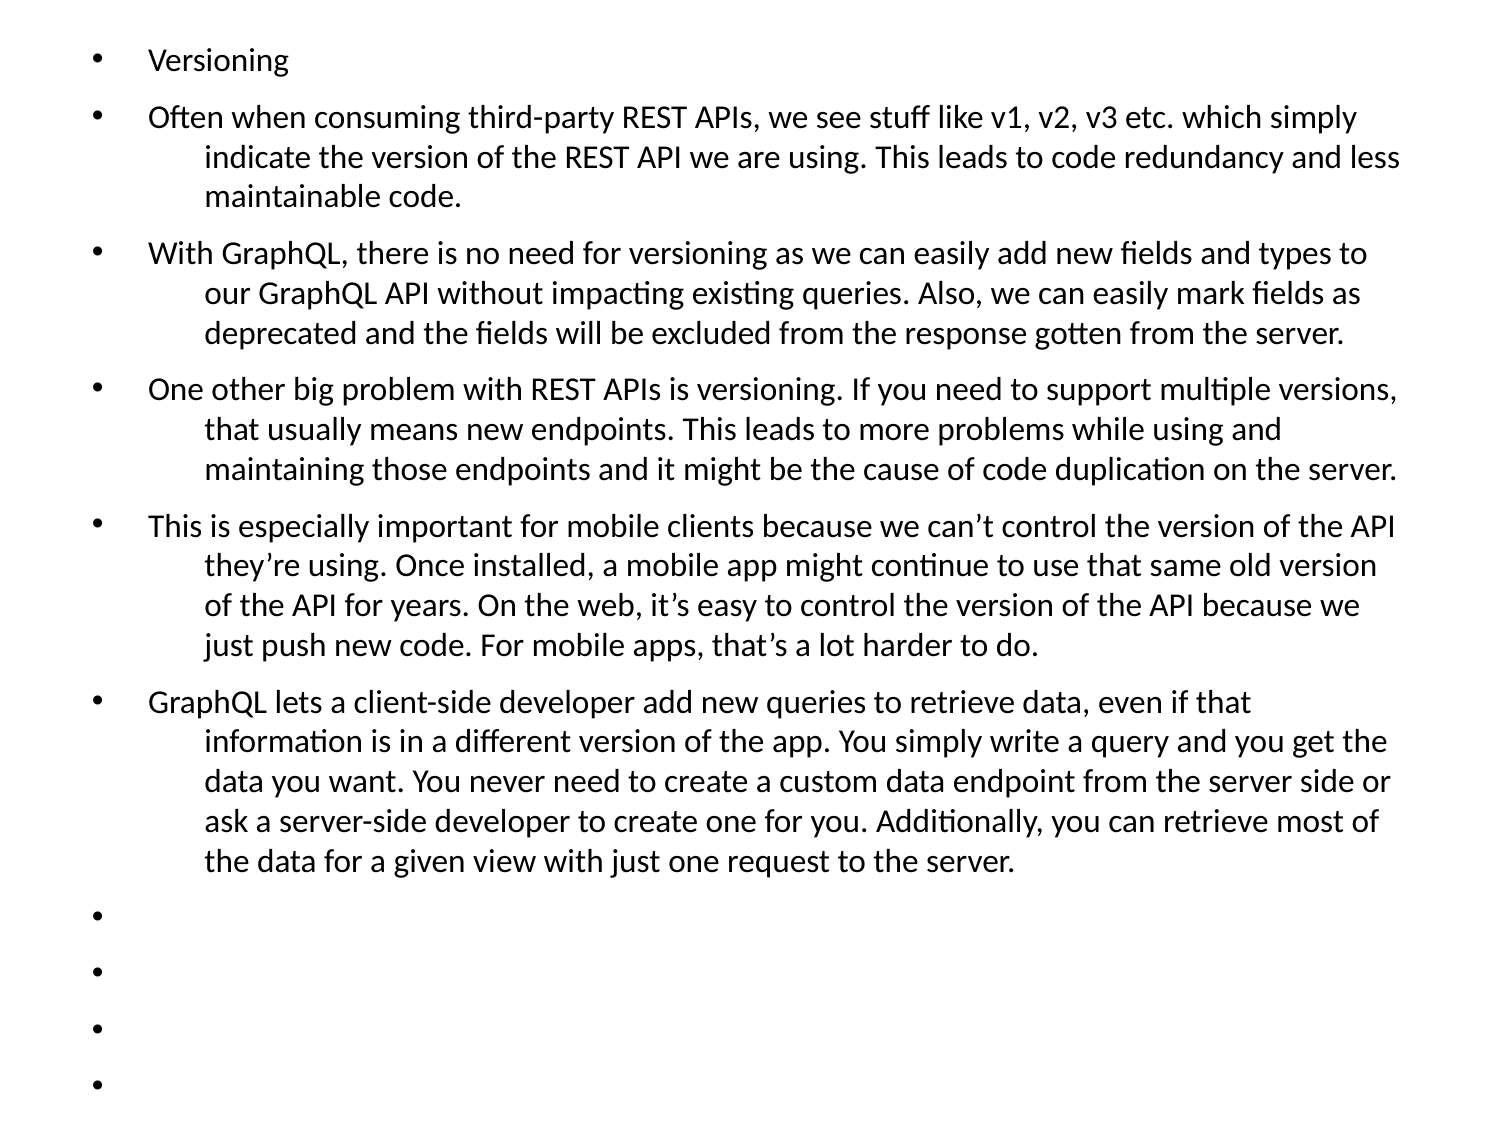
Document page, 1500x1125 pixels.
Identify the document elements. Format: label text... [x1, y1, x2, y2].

list Versioning Often when consuming third-party REST APIs, we see stuff like v1, v2, v3 etc. which simply indicate the version of the REST API we are using. This leads to code redundancy and less maintainable code. With GraphQL, there is no need for versioning as we can easily add new fields and types to our GraphQL API without impacting existing queries. Also, we can easily mark fields as deprecated and the fields will be excluded from the response gotten from the server. One other big problem with REST APIs is versioning. If you need to support multiple versions, that usually means new endpoints. This leads to more problems while using and maintaining those endpoints and it might be the cause of code duplication on the server. This is especially important for mobile clients because we can’t control the version of the API they’re using. Once installed, a mobile app might continue to use that same old version of the API for years. On the web, it’s easy to control the version of the API because we just push new code. For mobile apps, that’s a lot harder to do. GraphQL lets a client-side developer add new queries to retrieve data, even if that information is in a different version of the app. You simply write a query and you get the data you want. You never need to create a custom data endpoint from the server side or ask a server-side developer to create one for you. Additionally, you can retrieve most of the data for a given view with just one request to the server. [76, 31, 1426, 1005]
